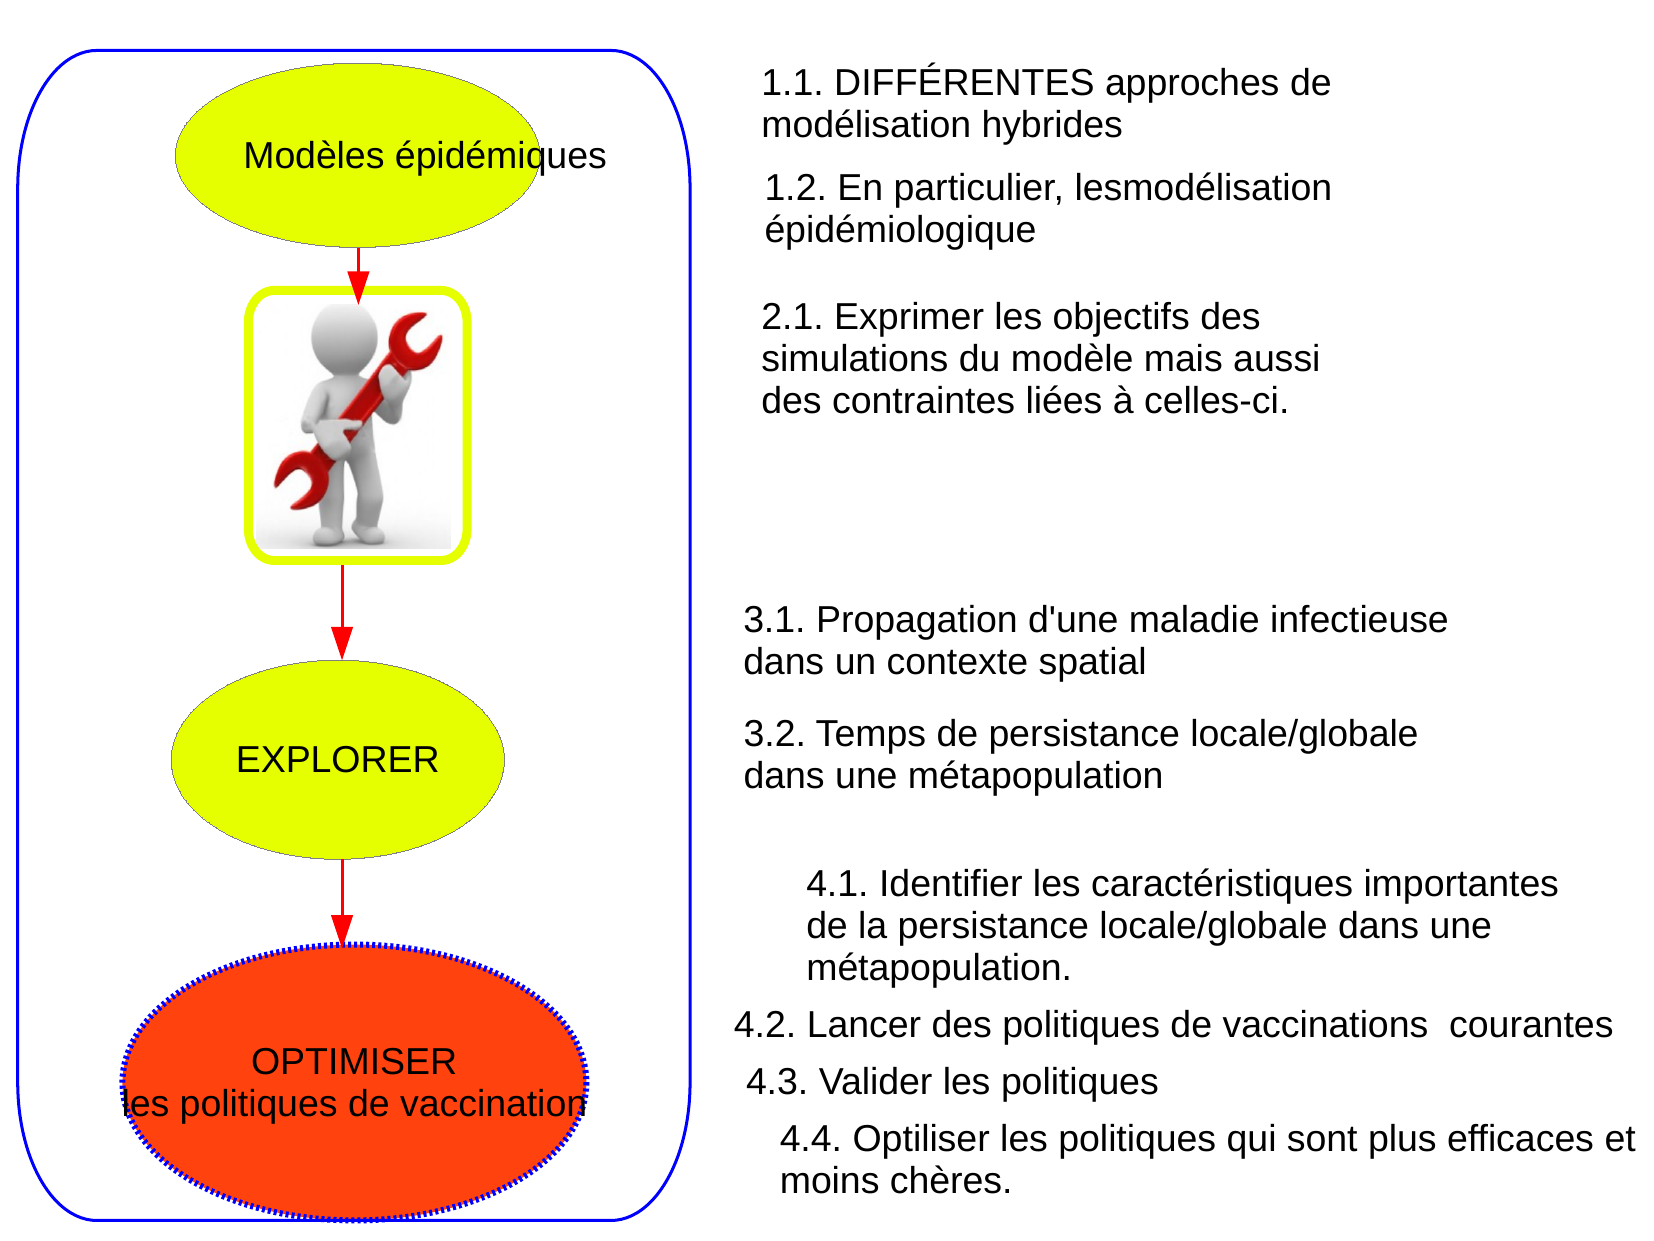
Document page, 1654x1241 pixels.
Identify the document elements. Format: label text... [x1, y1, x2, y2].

text_box 3.1. Propagation d'une maladie infectieuse dans un contexte spatial [728, 591, 1465, 691]
picture [256, 304, 451, 549]
text_box EXPLORER [171, 660, 505, 860]
text_box OPTIMISER les politiques de vaccination [122, 944, 587, 1218]
text_box 2.1. Exprimer les objectifs des simulations du modèle mais aussi des contraintes liées à celles-ci. [746, 288, 1342, 429]
text_box 4.1. Identifier les caractéristiques importantes de la persistance locale/globale dans une métapopulation. [791, 855, 1654, 996]
text_box 4.2. Lancer des politiques de vaccinations courantes [719, 995, 1629, 1053]
text_box 4.4. Optiliser les politiques qui sont plus efficaces et moins chères. [765, 1110, 1654, 1209]
text_box 3.2. Temps de persistance locale/globale dans une métapopulation [728, 705, 1445, 804]
text_box Modèles épidémiques [175, 63, 540, 248]
text_box 1.1. DIFFÉRENTES approches de modélisation hybrides [746, 54, 1369, 154]
text_box 4.3. Valider les politiques [731, 1053, 1302, 1111]
text_box 1.2. En particulier, lesmodélisation épidémiologique [749, 159, 1369, 259]
